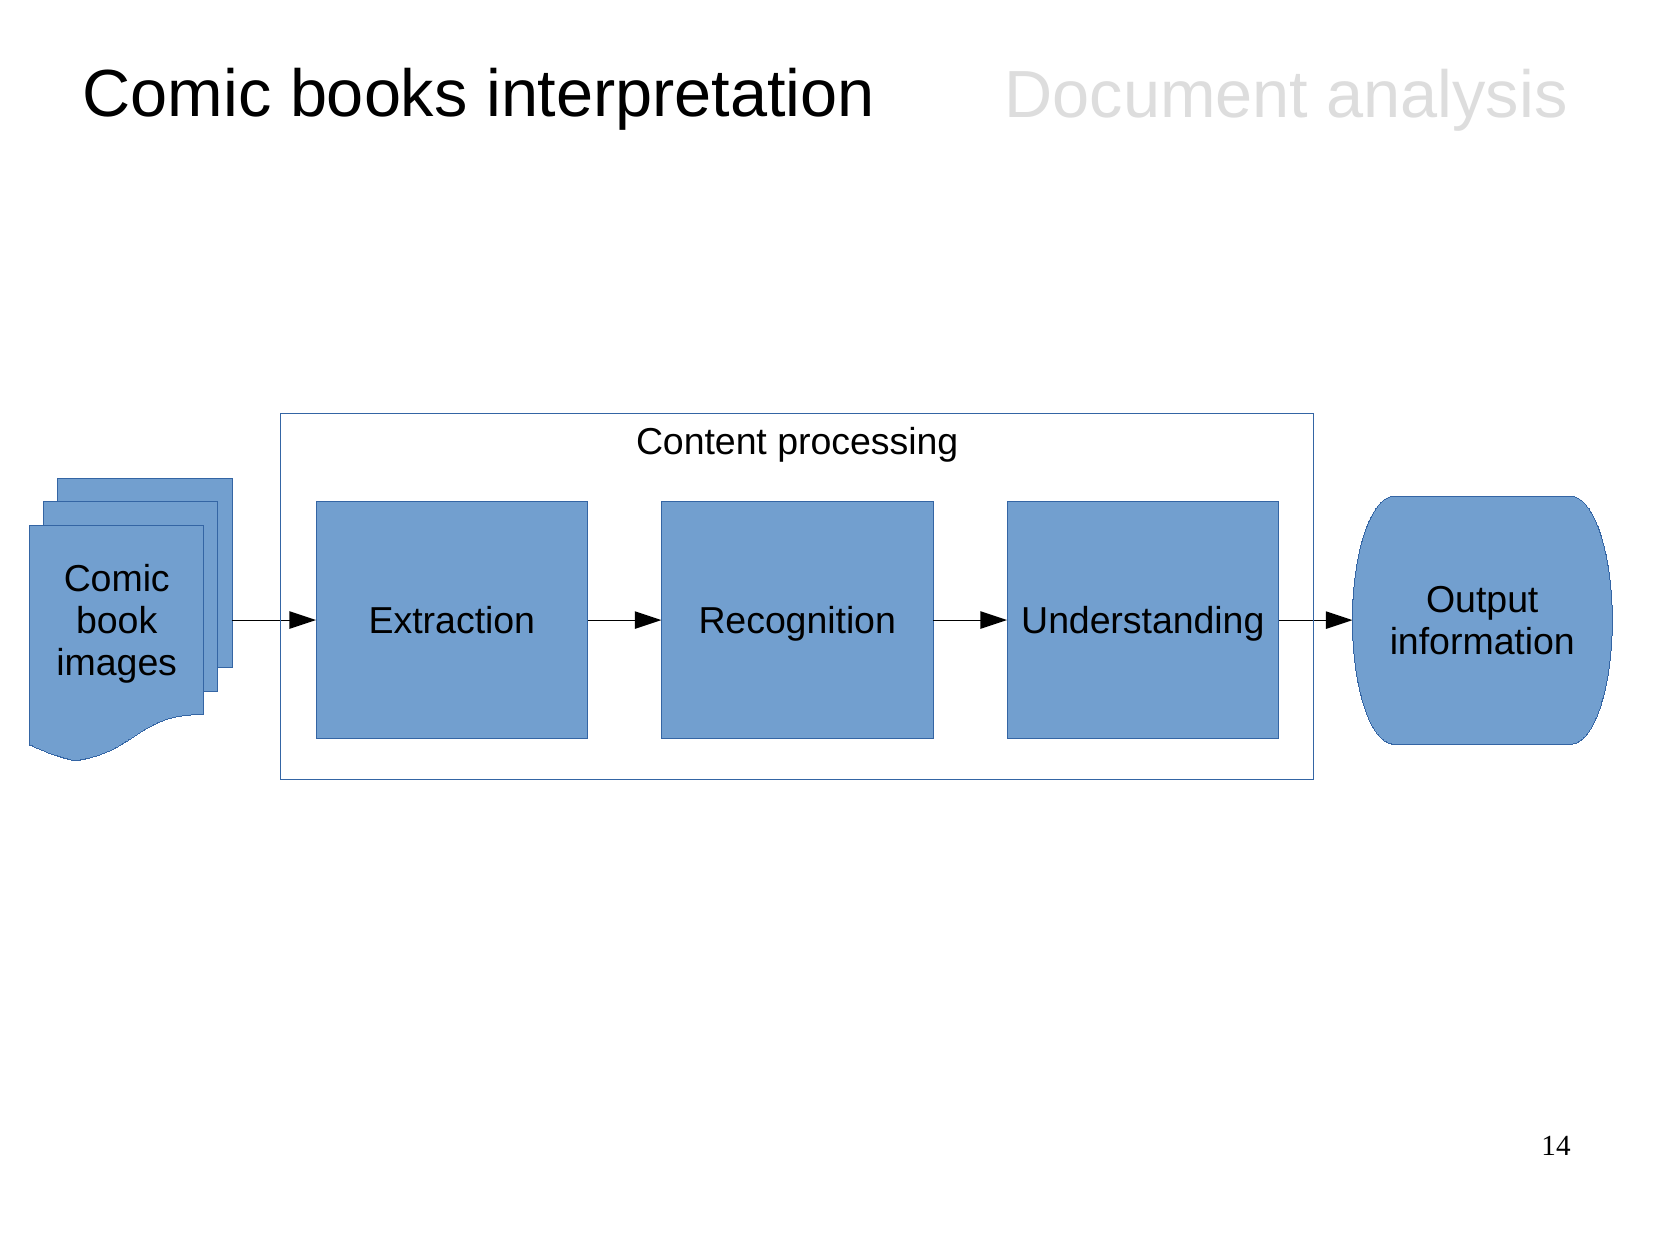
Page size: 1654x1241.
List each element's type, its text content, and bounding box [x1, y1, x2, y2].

text_box Recognition [661, 501, 934, 739]
text_box Comic book images [29, 478, 233, 761]
text_box Content processing [561, 413, 1034, 471]
text_box Output information [1352, 496, 1613, 745]
text_box Understanding [1007, 501, 1279, 739]
text_box Extraction [316, 501, 588, 739]
title Comic books interpretation [82, 47, 1571, 140]
